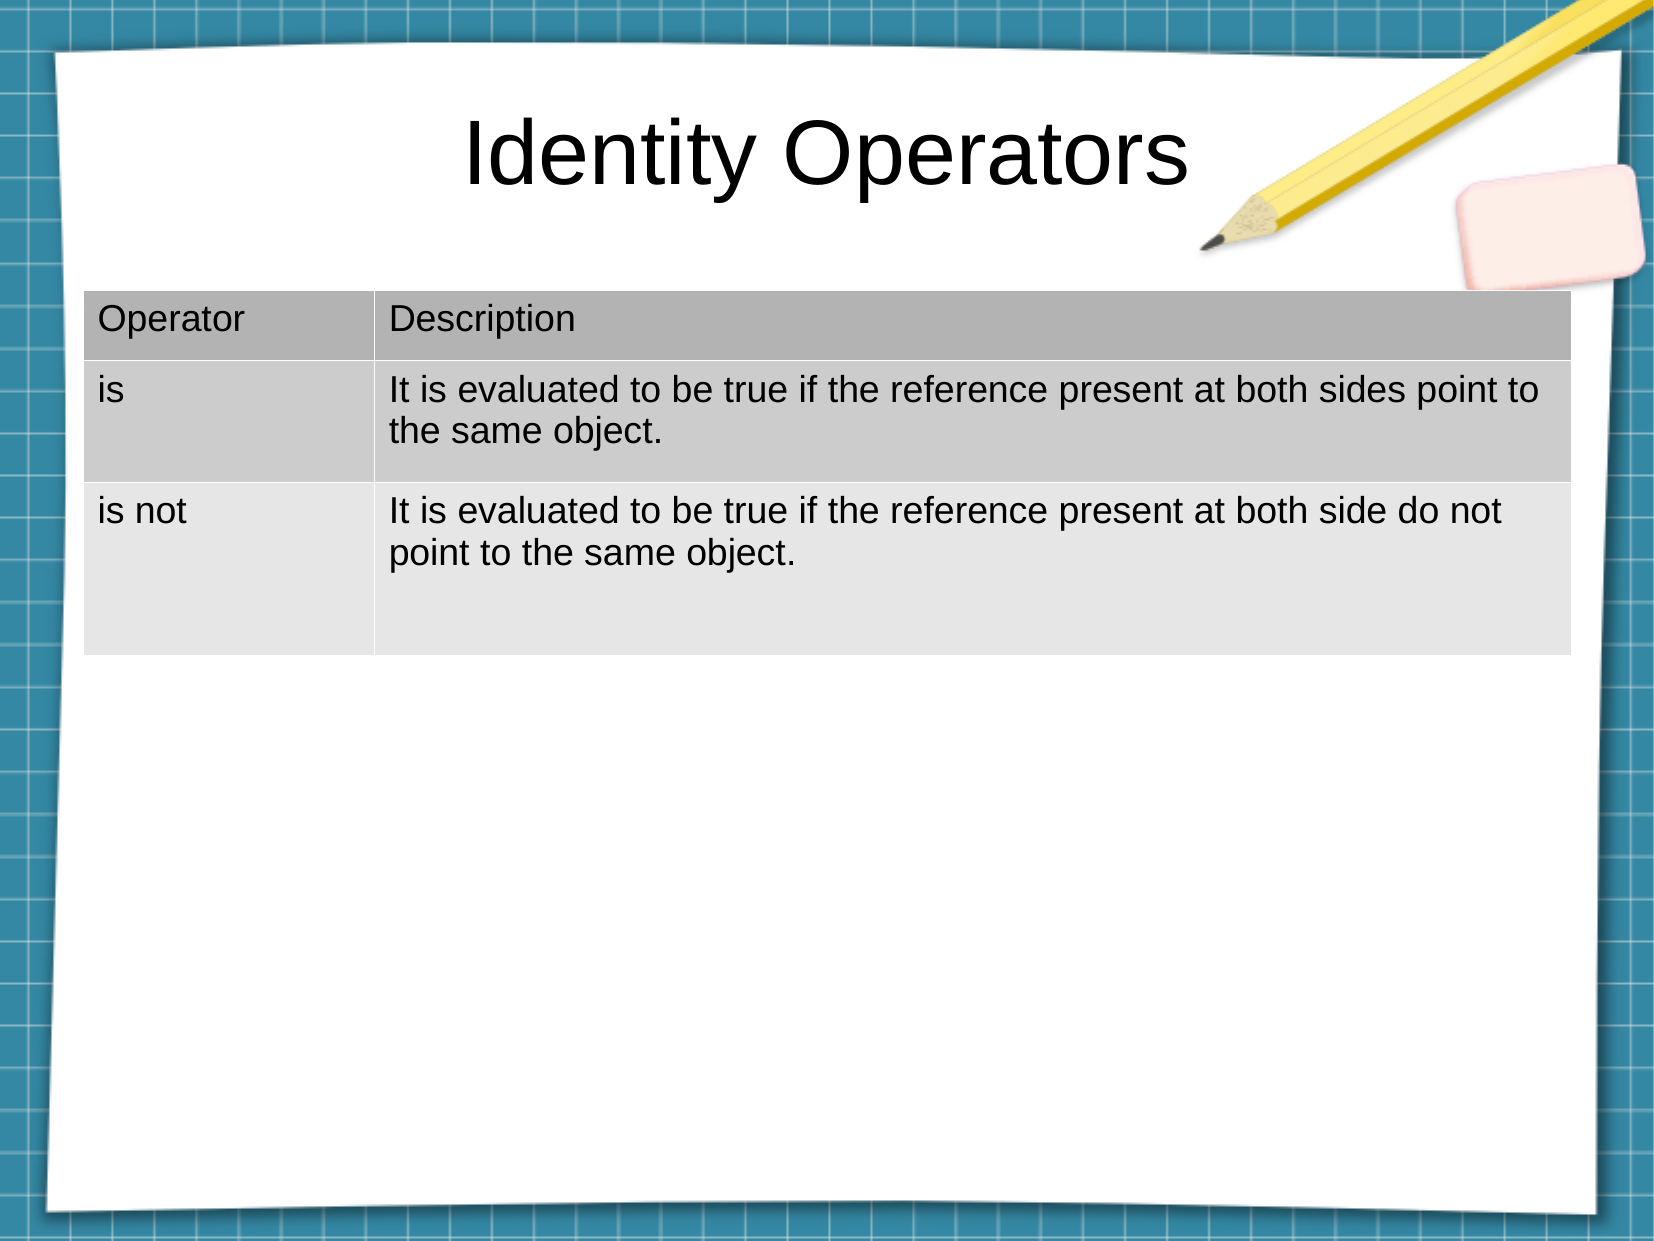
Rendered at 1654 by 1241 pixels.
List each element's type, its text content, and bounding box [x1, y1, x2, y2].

table_cell is [84, 361, 374, 482]
table_cell It is evaluated to be true if the reference present at both sides point to the same object. [375, 361, 1571, 482]
table_cell It is evaluated to be true if the reference present at both side do not point to the same object. [375, 483, 1571, 655]
table_header Operator [84, 291, 374, 360]
title Identity Operators [82, 49, 1571, 257]
table_cell is not [84, 483, 374, 655]
table_header Description [375, 291, 1571, 360]
picture [0, 0, 1654, 1241]
